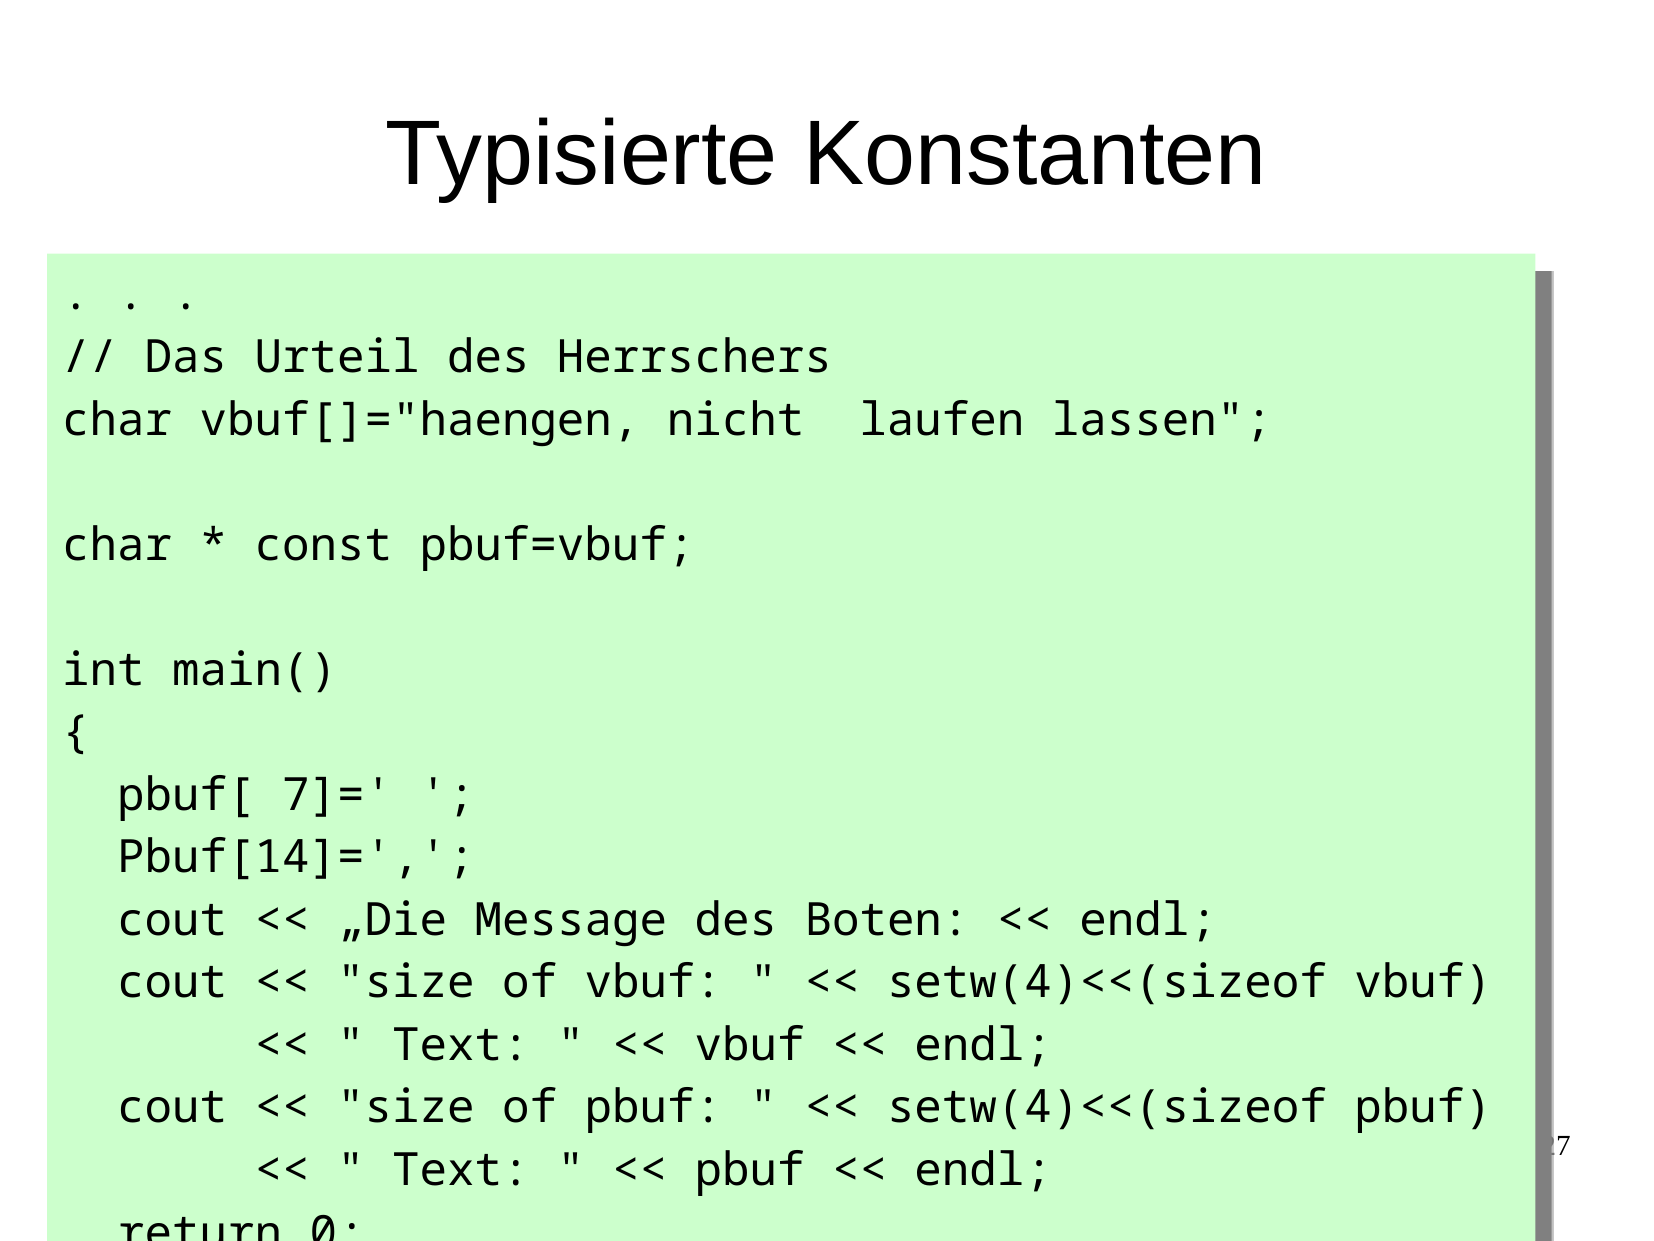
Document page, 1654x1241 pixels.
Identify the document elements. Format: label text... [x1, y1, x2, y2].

title Typisierte Konstanten [82, 49, 1571, 257]
text_box . . . // Das Urteil des Herrschers char vbuf[]="haengen, nicht laufen lassen"; char * const pbuf=vbuf; int main() { pbuf[ 7]=' '; Pbuf[14]=','; cout << „Die Message des Boten: << endl; cout << "size of vbuf: " << setw(4)<<(sizeof vbuf) << " Text: " << vbuf << endl; cout << "size of pbuf: " << setw(4)<<(sizeof pbuf) << " Text: " << pbuf << endl; return 0; } [47, 253, 1536, 1188]
